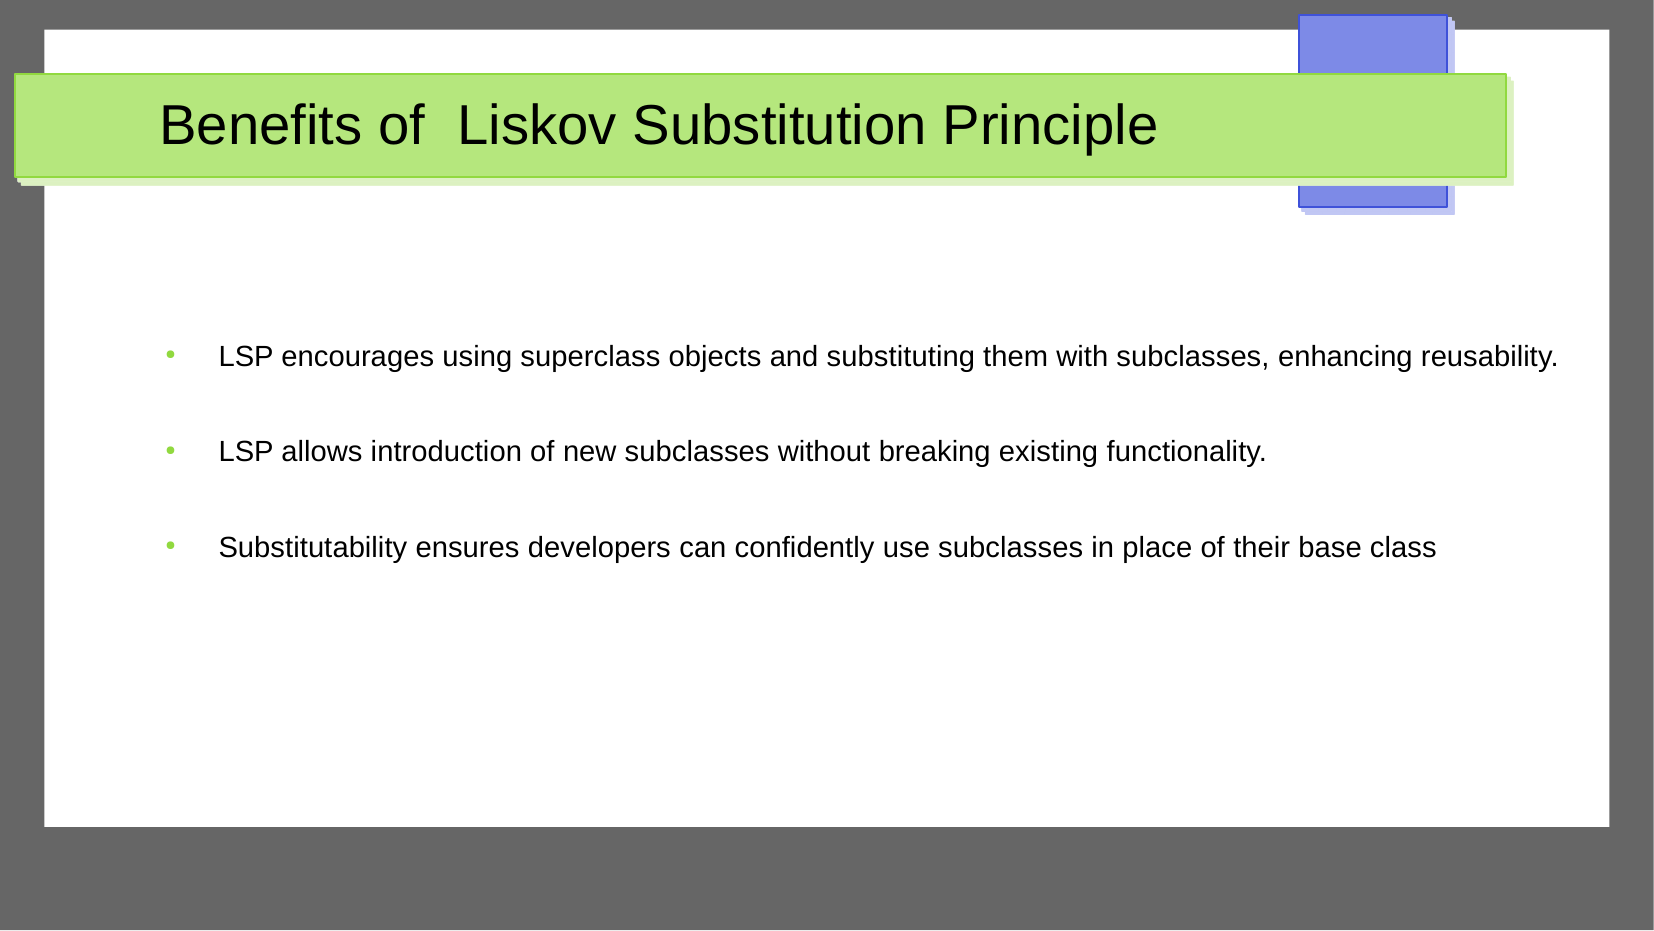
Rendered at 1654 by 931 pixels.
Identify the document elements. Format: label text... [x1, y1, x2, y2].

title Benefits of Liskov Substitution Principle [88, 73, 1506, 178]
list LSP encourages using superclass objects and substituting them with subclasses, enhancing reusability. LSP allows introduction of new subclasses without breaking existing functionality. Substitutability ensures developers can confidently use subclasses in place of their base class [147, 339, 1625, 886]
